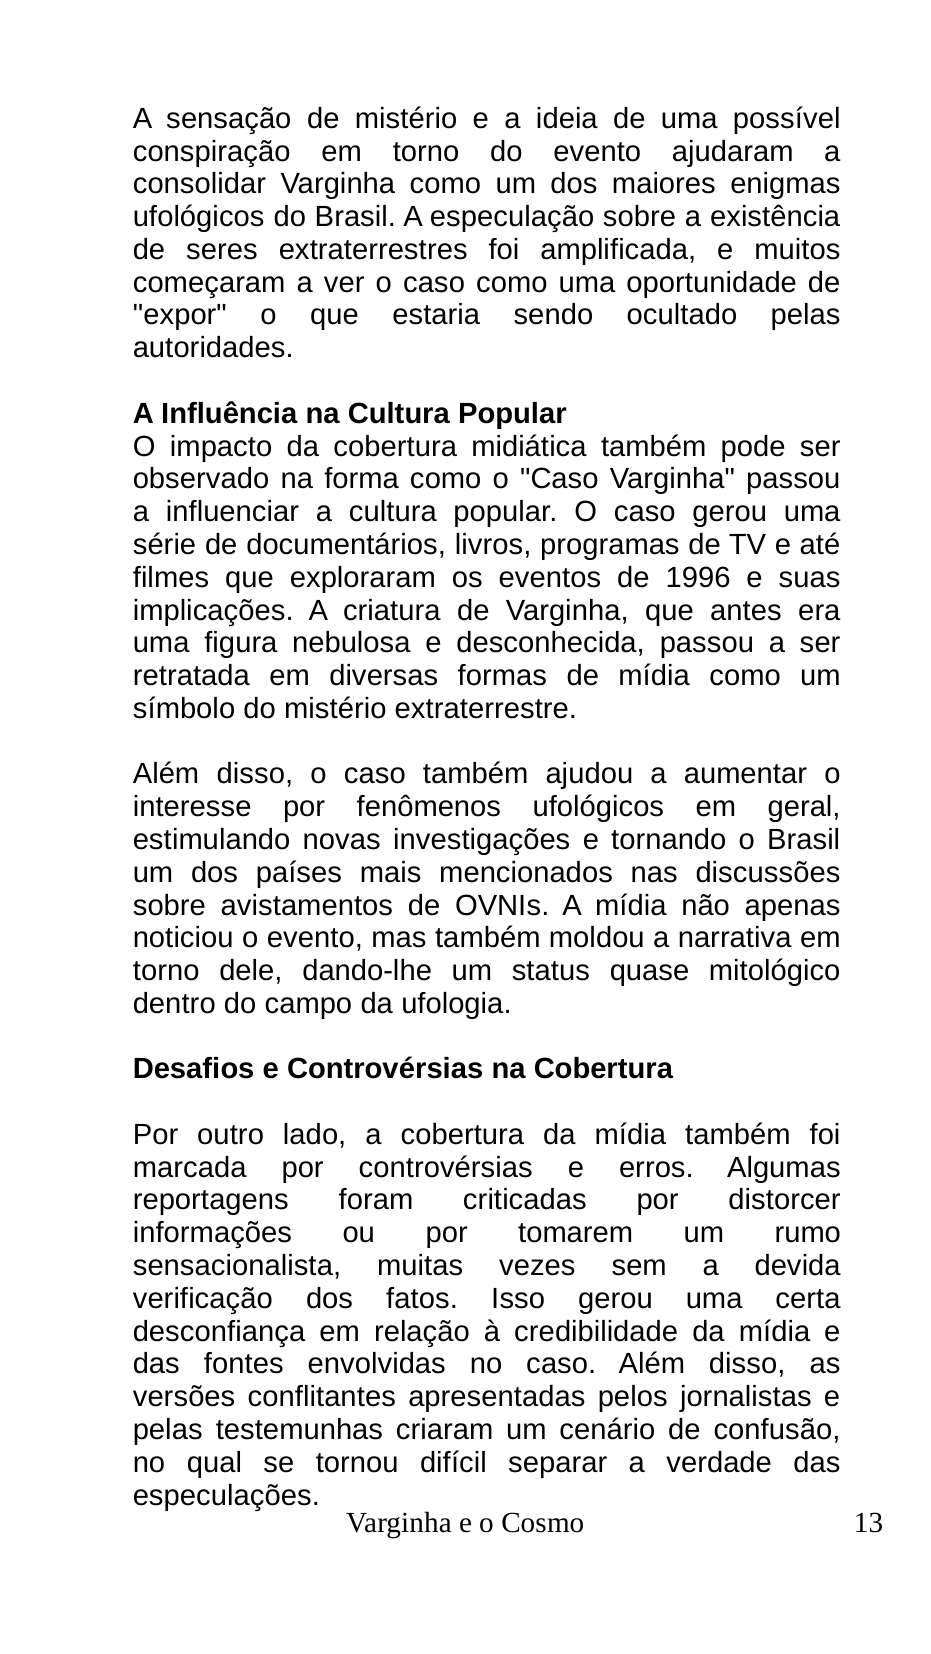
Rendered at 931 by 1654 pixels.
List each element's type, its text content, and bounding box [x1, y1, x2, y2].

text_box A sensação de mistério e a ideia de uma possível conspiração em torno do evento ajudaram a consolidar Varginha como um dos maiores enigmas ufológicos do Brasil. A especulação sobre a existência de seres extraterrestres foi amplificada, e muitos começaram a ver o caso como uma oportunidade de "expor" o que estaria sendo ocultado pelas autoridades. A Influência na Cultura Popular O impacto da cobertura midiática também pode ser observado na forma como o "Caso Varginha" passou a influenciar a cultura popular. O caso gerou uma série de documentários, livros, programas de TV e até filmes que exploraram os eventos de 1996 e suas implicações. A criatura de Varginha, que antes era uma figura nebulosa e desconhecida, passou a ser retratada em diversas formas de mídia como um símbolo do mistério extraterrestre. Além disso, o caso também ajudou a aumentar o interesse por fenômenos ufológicos em geral, estimulando novas investigações e tornando o Brasil um dos países mais mencionados nas discussões sobre avistamentos de OVNIs. A mídia não apenas noticiou o evento, mas também moldou a narrativa em torno dele, dando-lhe um status quase mitológico dentro do campo da ufologia. Desafios e Controvérsias na Cobertura Por outro lado, a cobertura da mídia também foi marcada por controvérsias e erros. Algumas reportagens foram criticadas por distorcer informações ou por tomarem um rumo sensacionalista, muitas vezes sem a devida verificação dos fatos. Isso gerou uma certa desconfiança em relação à credibilidade da mídia e das fontes envolvidas no caso. Além disso, as versões conflitantes apresentadas pelos jornalistas e pelas testemunhas criaram um cenário de confusão, no qual se tornou difícil separar a verdade das especulações. [118, 94, 857, 1616]
